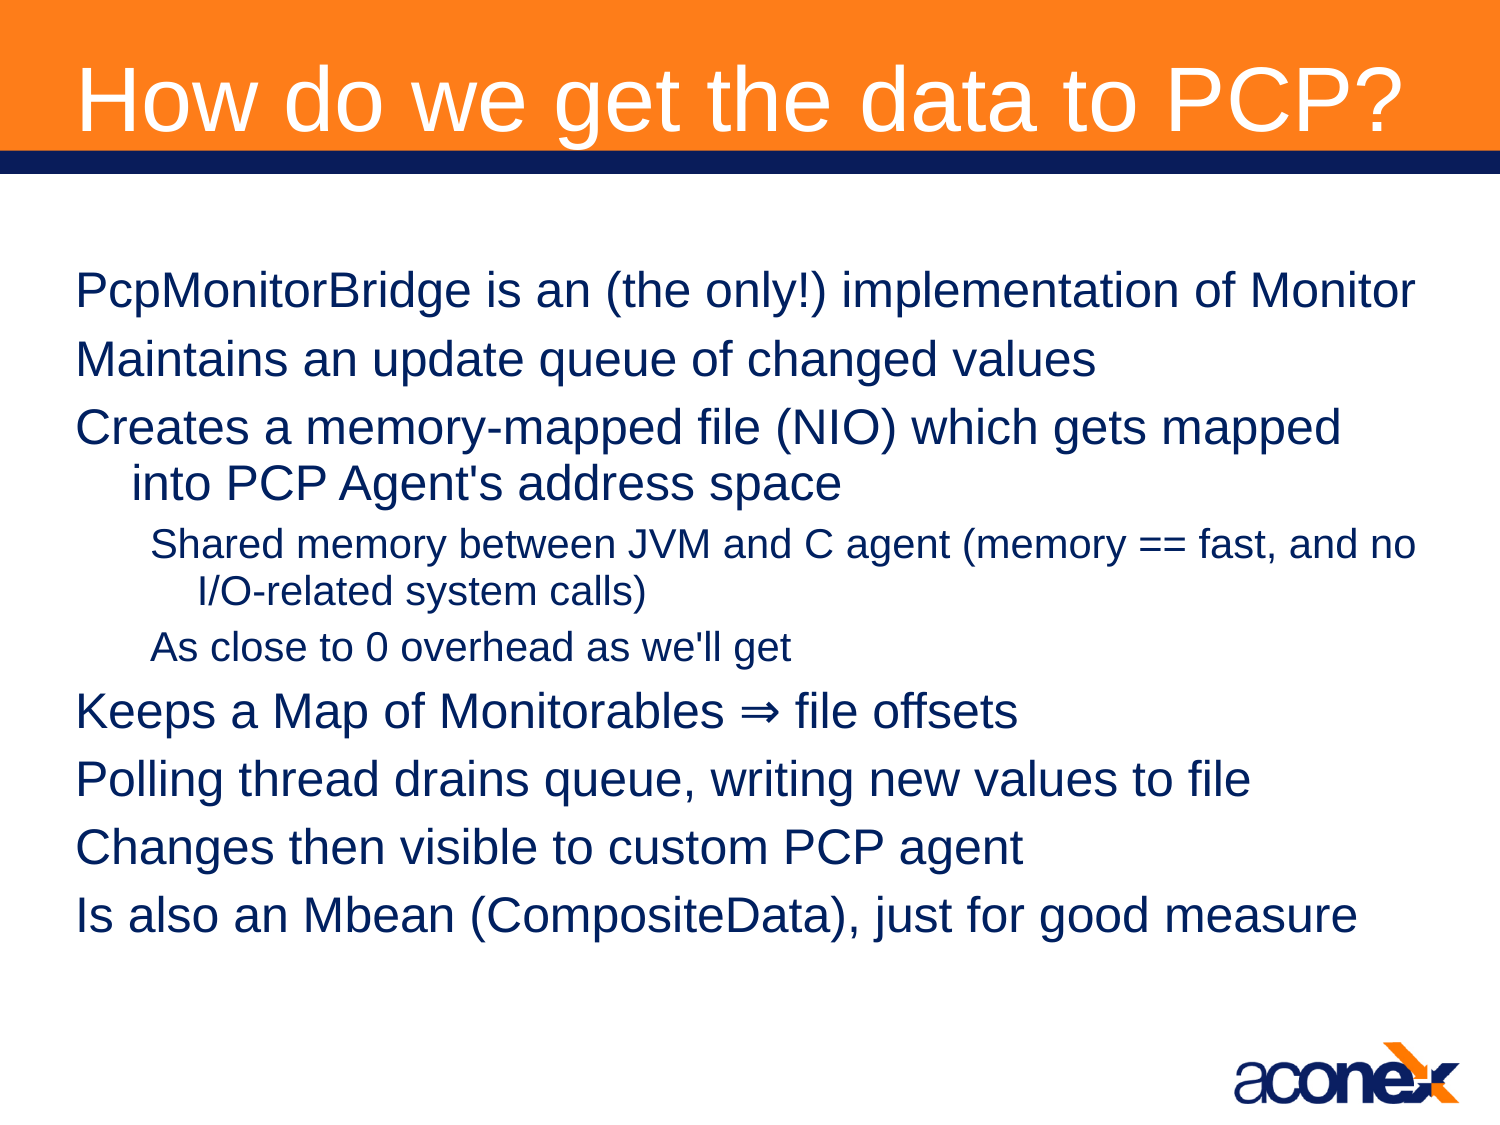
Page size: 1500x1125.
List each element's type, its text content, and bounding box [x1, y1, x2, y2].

picture [1234, 1042, 1460, 1104]
list PcpMonitorBridge is an (the only!) implementation of Monitor Maintains an update queue of changed values Creates a memory-mapped file (NIO) which gets mapped into PCP Agent's address space Shared memory between JVM and C agent (memory == fast, and no I/O-related system calls) As close to 0 overhead as we'll get Keeps a Map of Monitorables ⇒ file offsets Polling thread drains queue, writing new values to file Changes then visible to custom PCP agent Is also an Mbean (CompositeData), just for good measure [75, 262, 1426, 1073]
title How do we get the data to PCP? [75, 30, 1426, 169]
